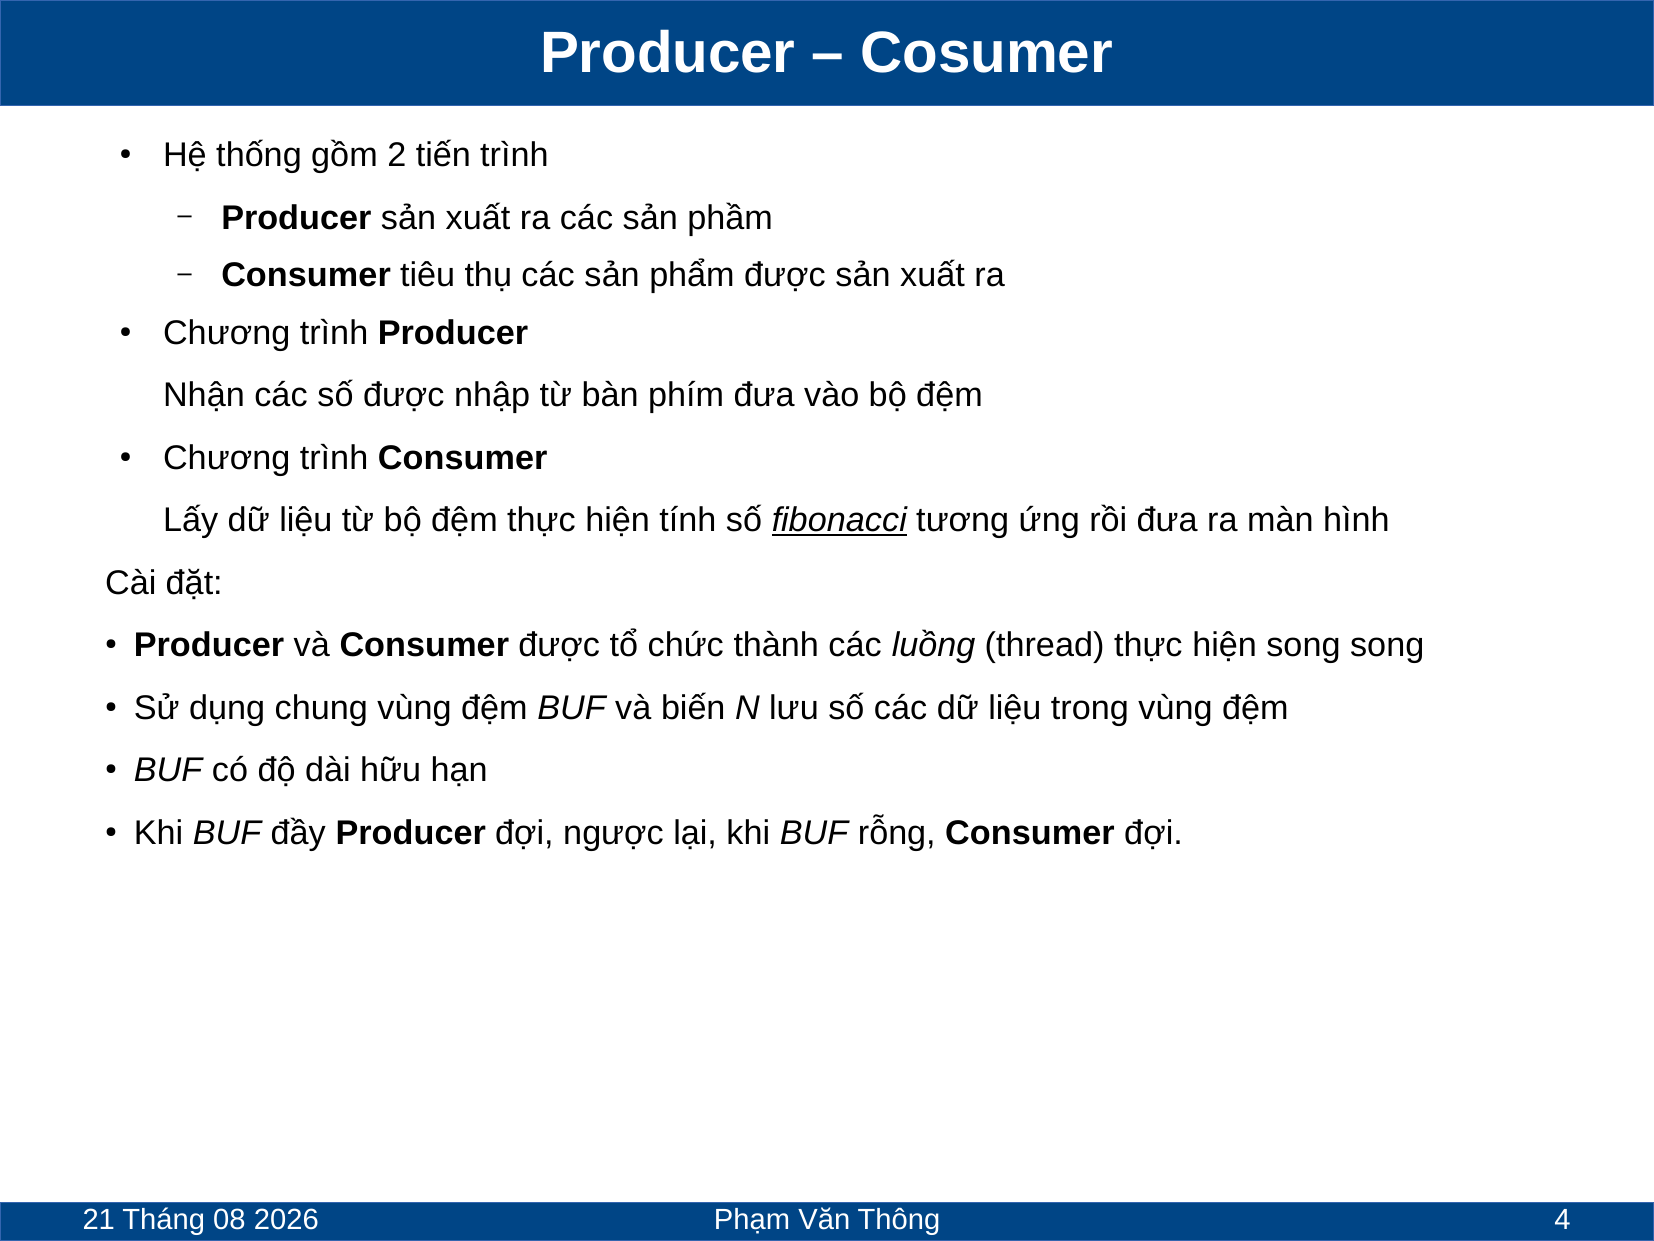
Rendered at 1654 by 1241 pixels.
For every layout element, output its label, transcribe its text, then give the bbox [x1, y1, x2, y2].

list Hệ thống gồm 2 tiến trình Producer sản xuất ra các sản phầm Consumer tiêu thụ các sản phẩm được sản xuất ra Chương trình Producer Nhận các số được nhập từ bàn phím đưa vào bộ đệm Chương trình Consumer Lấy dữ liệu từ bộ đệm thực hiện tính số fibonacci tương ứng rồi đưa ra màn hình Cài đặt: Producer và Consumer được tổ chức thành các luồng (thread) thực hiện song song Sử dụng chung vùng đệm BUF và biến N lưu số các dữ liệu trong vùng đệm BUF có độ dài hữu hạn Khi BUF đầy Producer đợi, ngược lại, khi BUF rỗng, Consumer đợi. [105, 135, 1594, 856]
title Producer – Cosumer [0, 0, 1654, 106]
